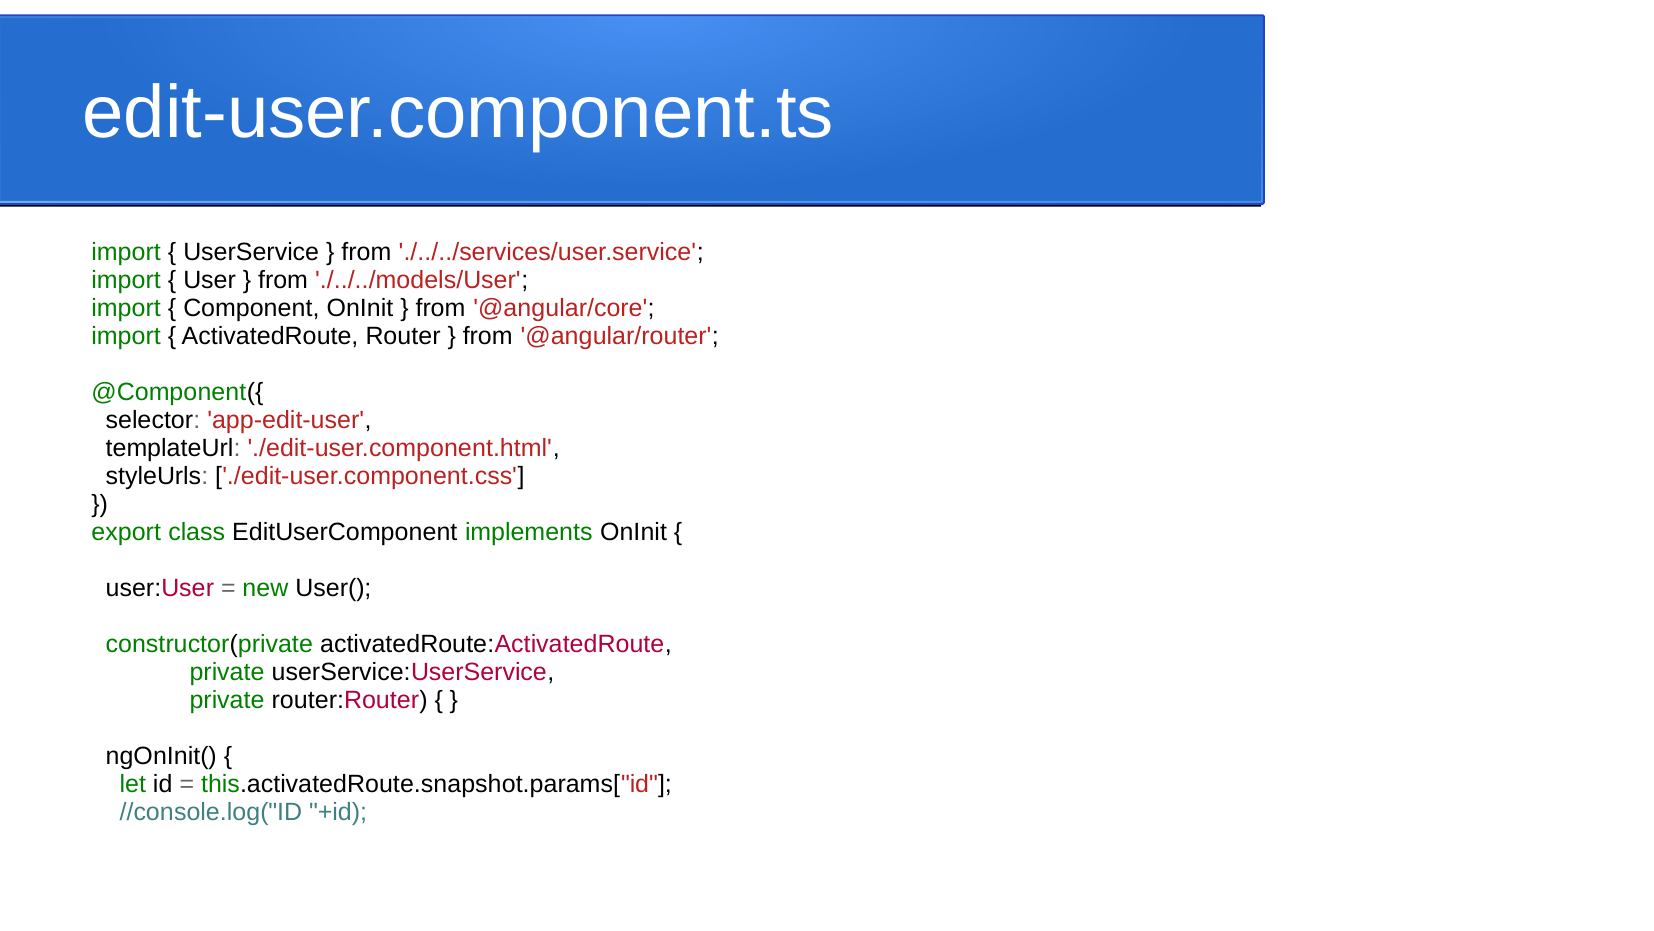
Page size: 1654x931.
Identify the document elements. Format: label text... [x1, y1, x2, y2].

title edit-user.component.ts [82, 35, 1235, 189]
text_box import { UserService } from './../../services/user.service'; import { User } from './../../models/User'; import { Component, OnInit } from '@angular/core'; import { ActivatedRoute, Router } from '@angular/router'; @Component({ selector: 'app-edit-user', templateUrl: './edit-user.component.html', styleUrls: ['./edit-user.component.css'] }) export class EditUserComponent implements OnInit { user:User = new User(); constructor(private activatedRoute:ActivatedRoute, private userService:UserService, private router:Router) { } ngOnInit() { let id = this.activatedRoute.snapshot.params["id"]; //console.log("ID "+id); [76, 230, 1530, 889]
